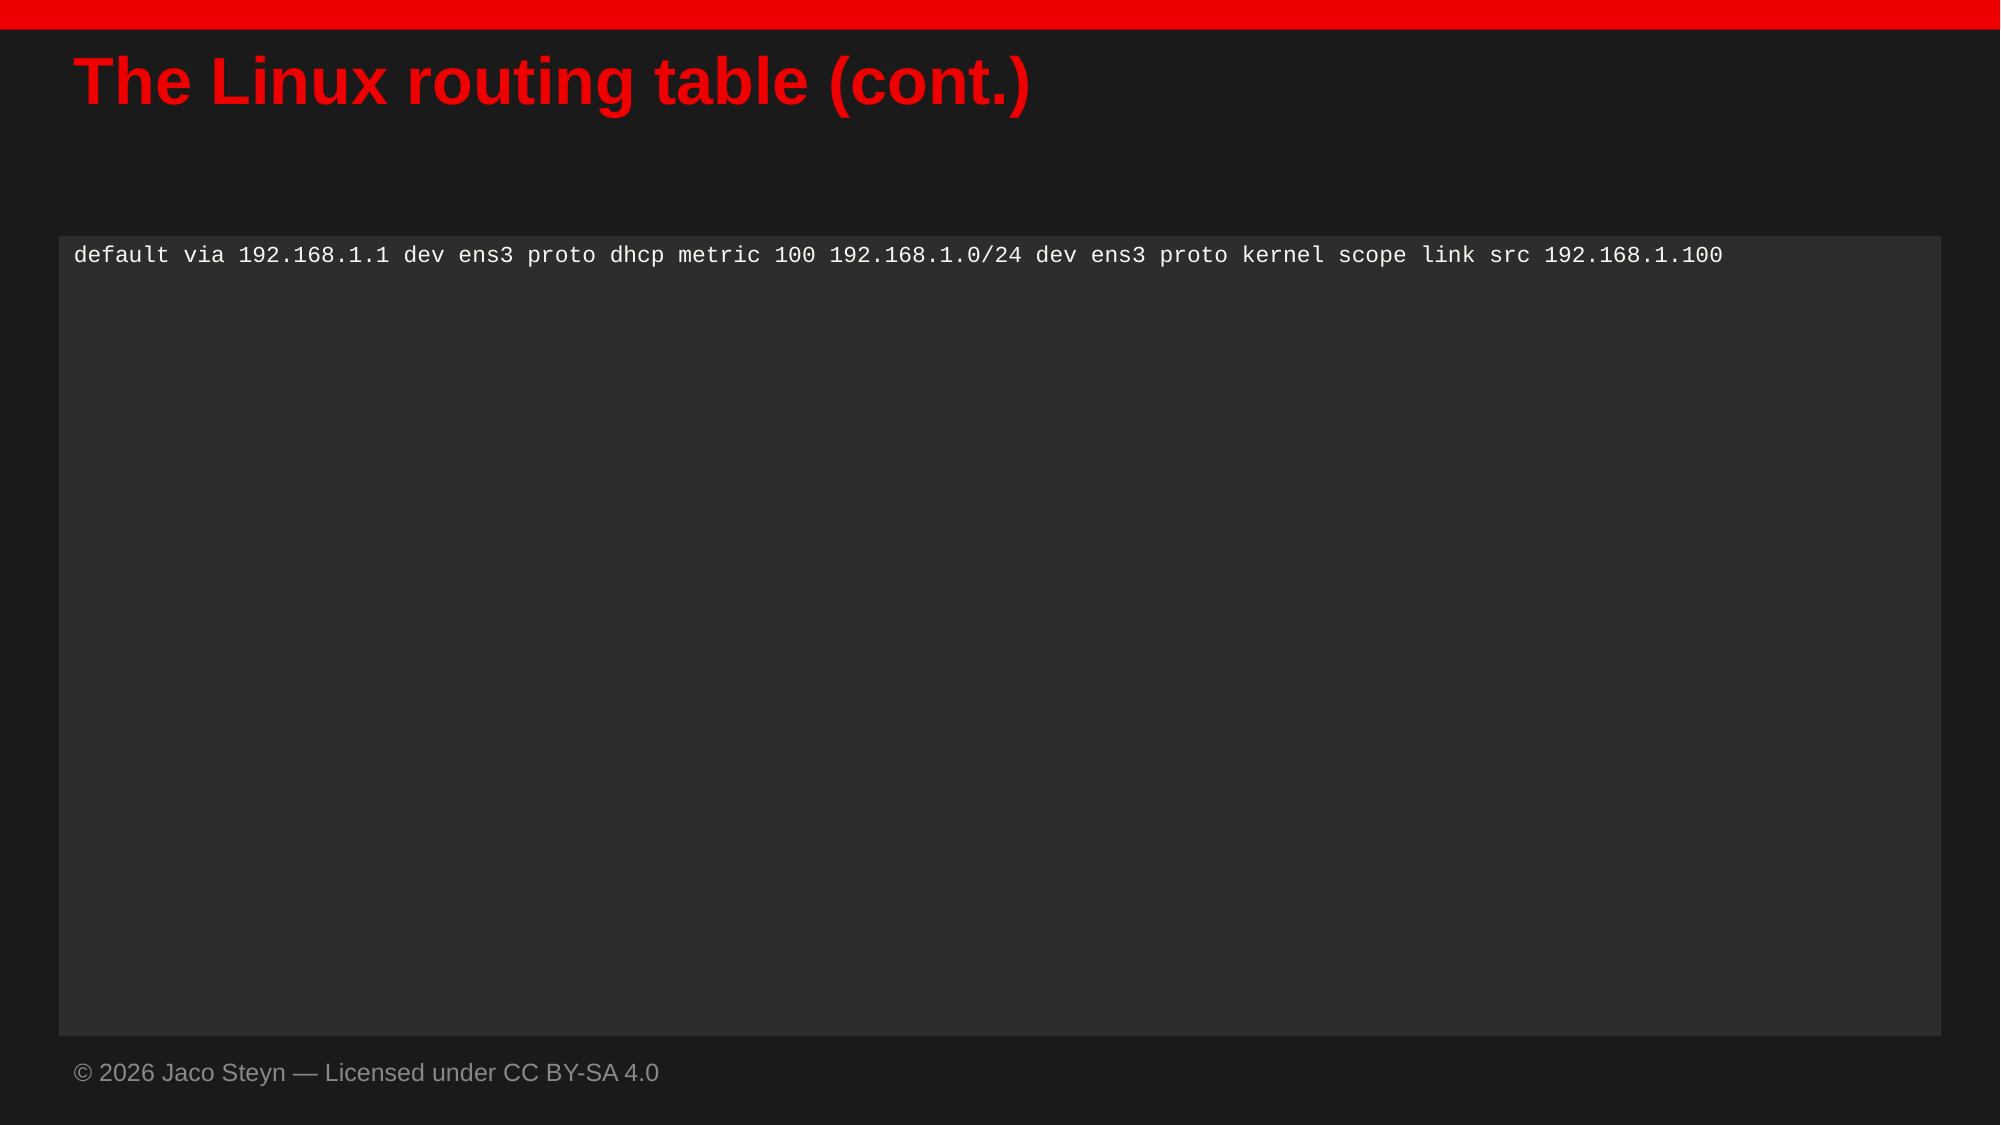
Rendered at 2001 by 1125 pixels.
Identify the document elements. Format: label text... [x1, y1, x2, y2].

text_box The Linux routing table (cont.) [59, 36, 1942, 208]
text_box © 2026 Jaco Steyn — Licensed under CC BY-SA 4.0 [59, 1051, 1942, 1093]
text_box default via 192.168.1.1 dev ens3 proto dhcp metric 100 192.168.1.0/24 dev ens3 proto kernel scope link src 192.168.1.100 [59, 236, 1942, 1037]
text_box [0, 0, 2001, 30]
